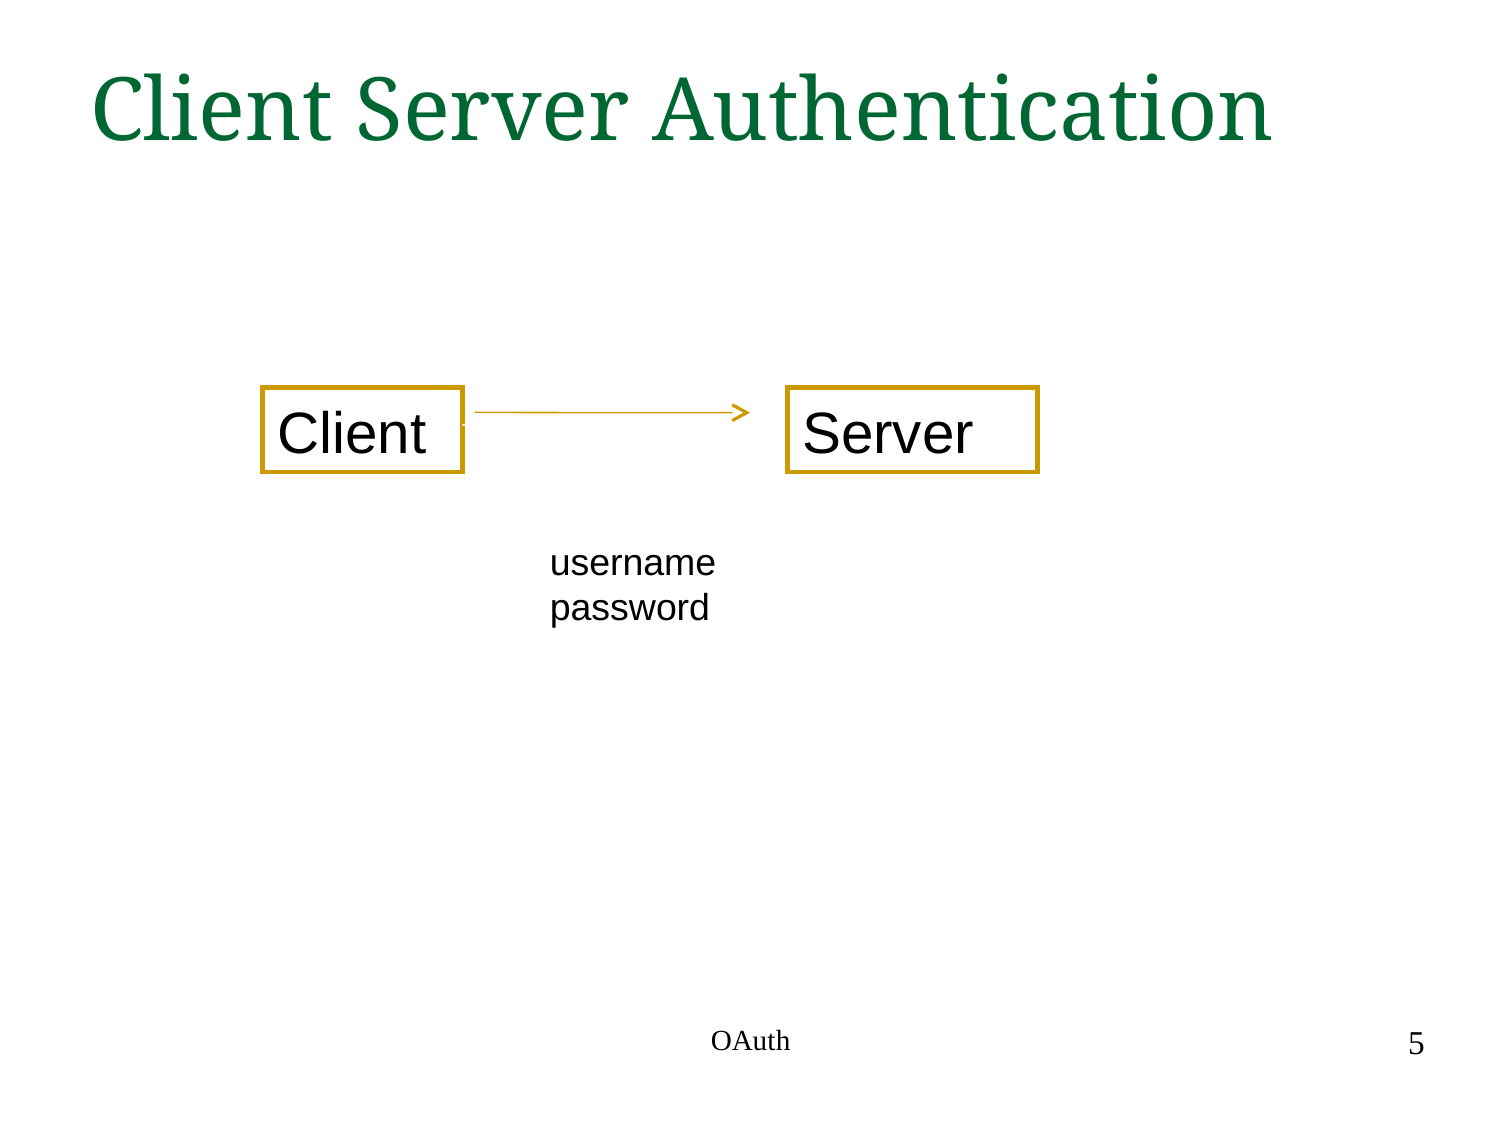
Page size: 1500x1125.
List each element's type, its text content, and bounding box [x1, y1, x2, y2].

text_box Client [262, 387, 463, 473]
text_box Server [787, 387, 1038, 473]
title Client Server Authentication [75, 45, 1425, 233]
text_box username password [535, 530, 732, 636]
